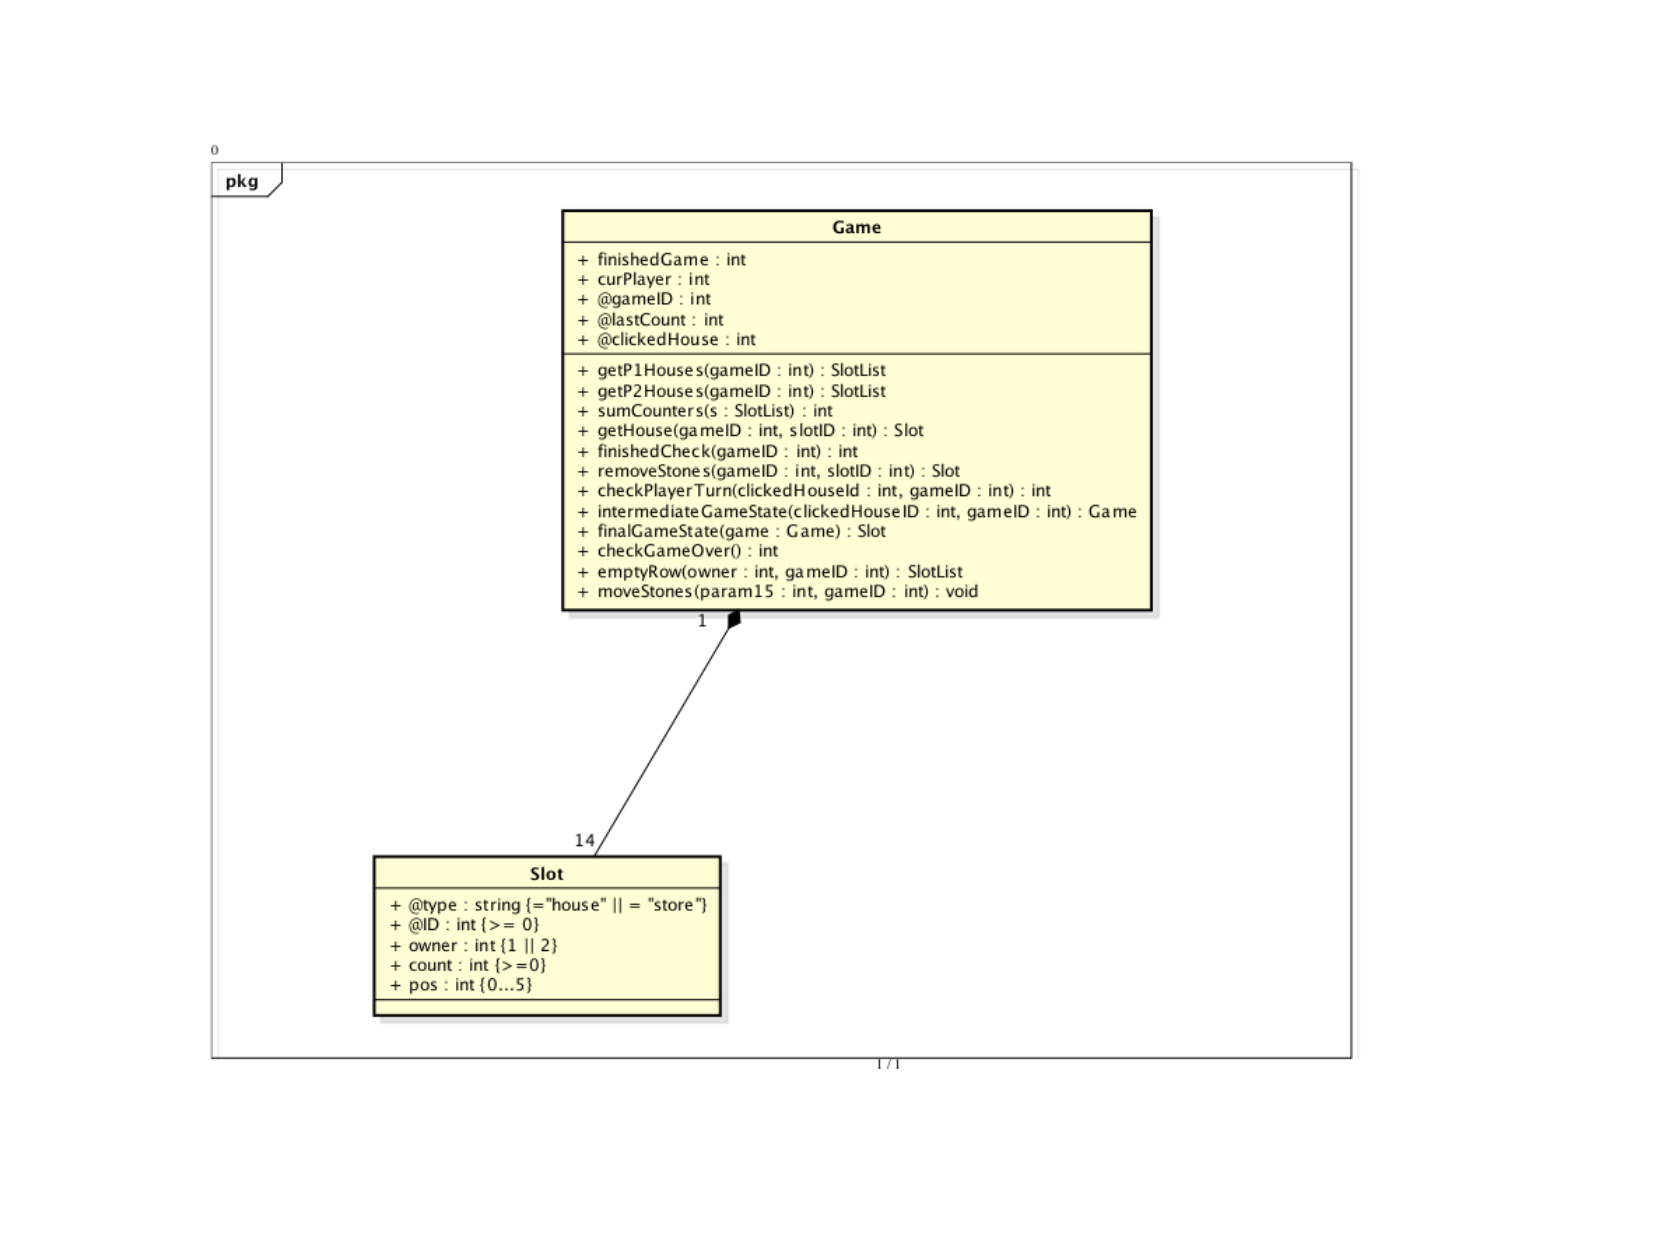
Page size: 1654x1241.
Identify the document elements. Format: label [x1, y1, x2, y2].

picture [174, 141, 1430, 1111]
